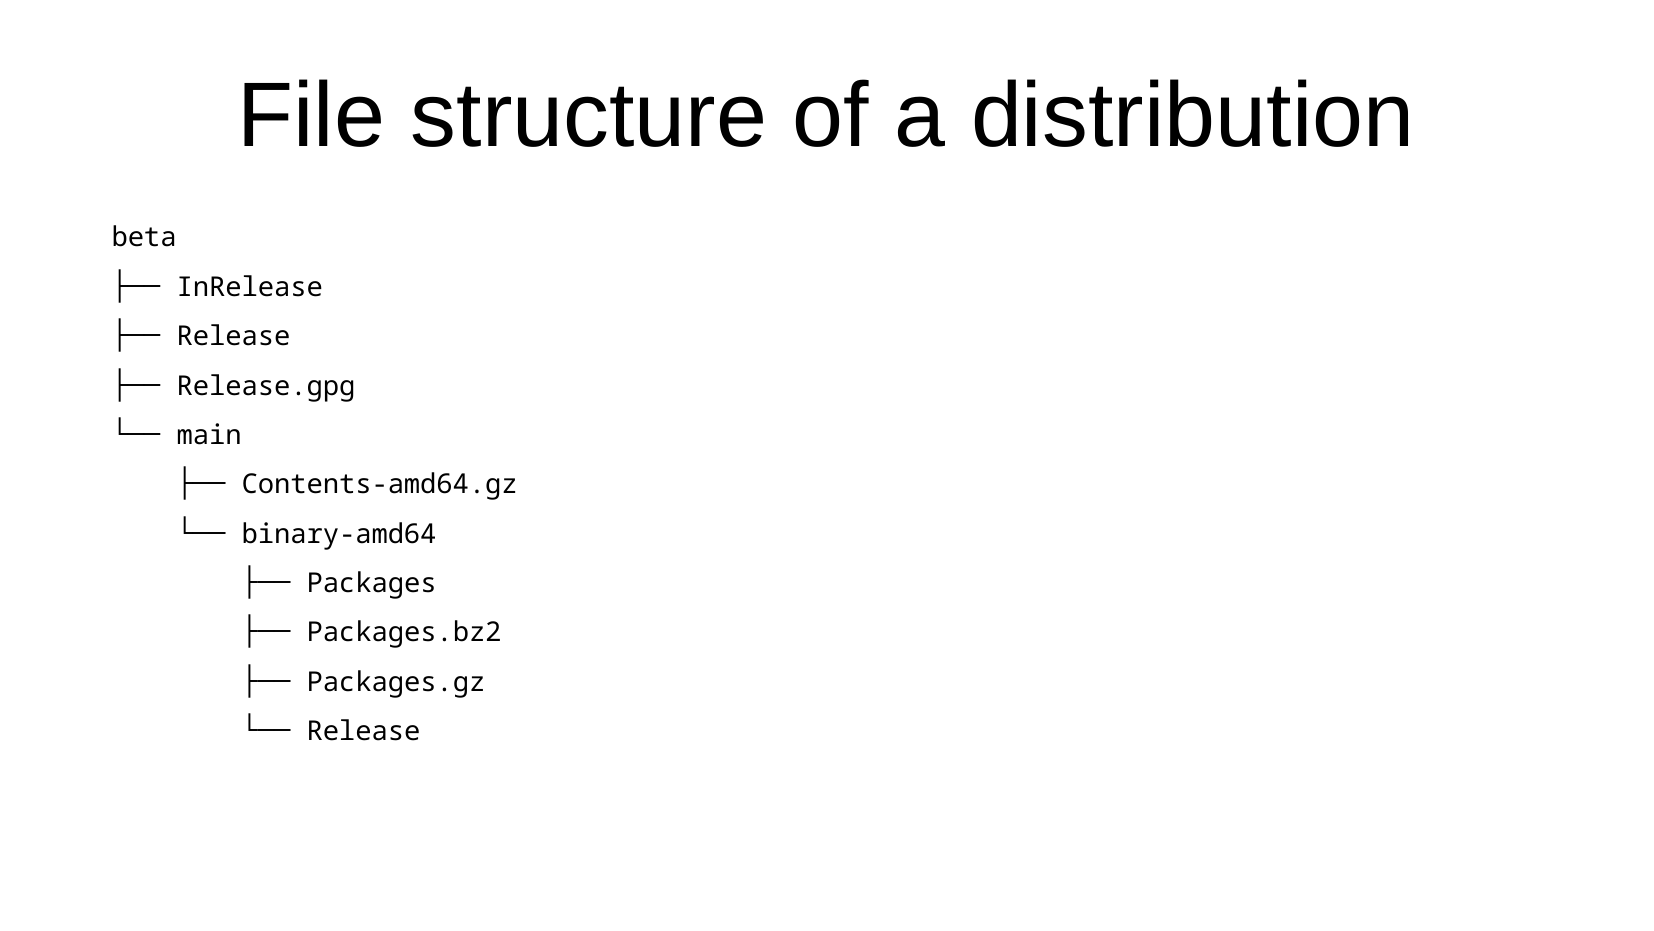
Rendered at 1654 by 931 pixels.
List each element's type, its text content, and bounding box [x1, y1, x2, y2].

title File structure of a distribution [82, 37, 1571, 193]
list beta ├── InRelease ├── Release ├── Release.gpg └── main ├── Contents-amd64.gz └── binary-amd64 ├── Packages ├── Packages.bz2 ├── Packages.gz └── Release [82, 217, 1571, 758]
